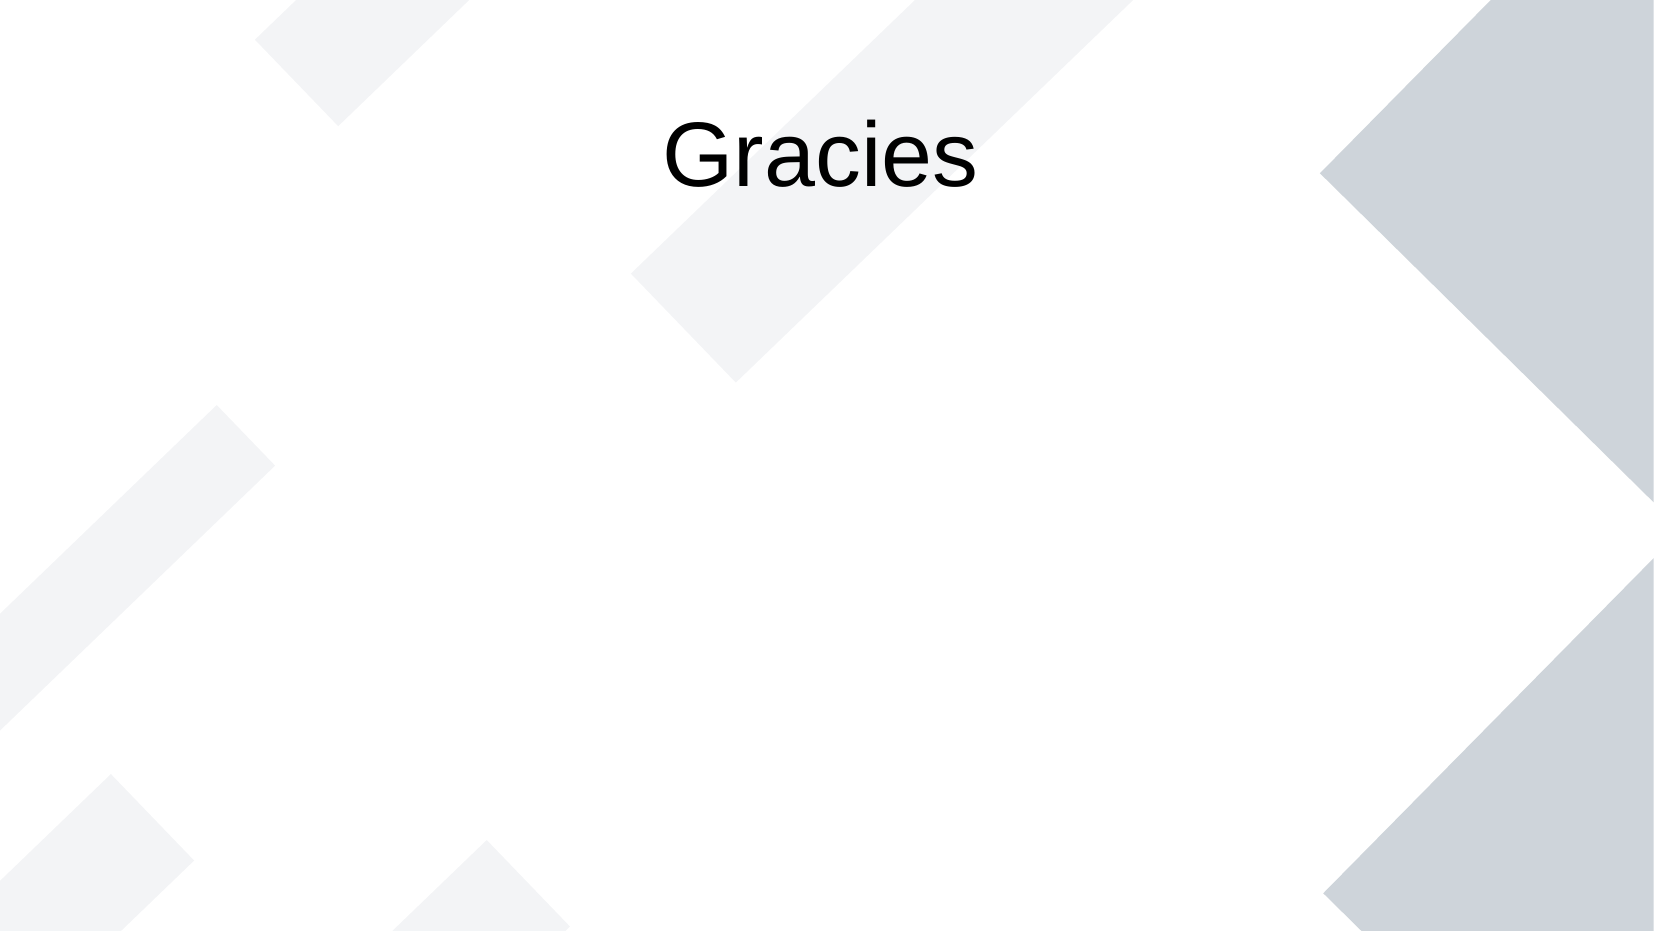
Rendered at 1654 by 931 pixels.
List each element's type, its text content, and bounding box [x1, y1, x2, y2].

title Gracies [76, 76, 1565, 233]
